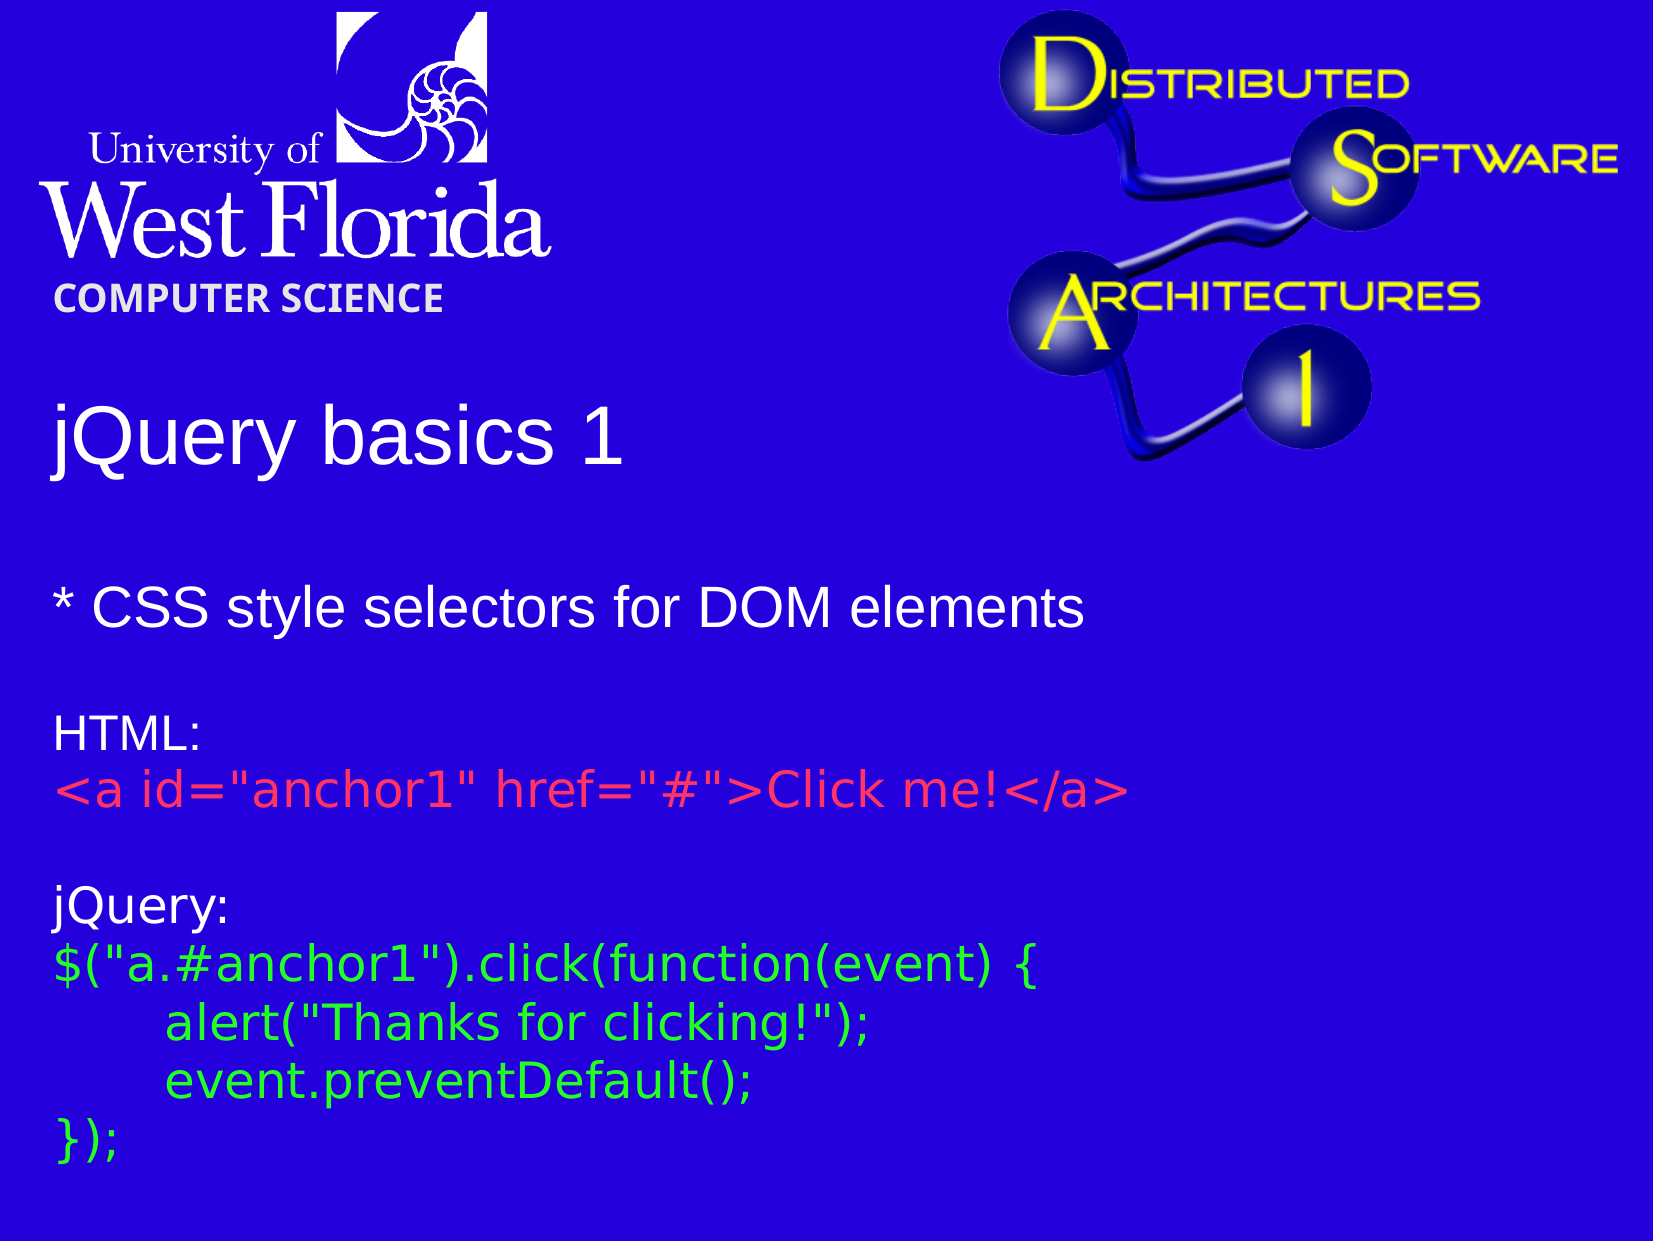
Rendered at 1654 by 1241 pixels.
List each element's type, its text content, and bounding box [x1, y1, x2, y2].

picture [37, 0, 559, 262]
text_box jQuery basics 1 * CSS style selectors for DOM elements HTML: <a id="anchor1" href="#">Click me!</a> jQuery: $("a.#anchor1").click(function(event) { alert("Thanks for clicking!"); event.preventDefault(); }); [37, 381, 1576, 1176]
picture [910, 0, 1653, 506]
text_box COMPUTER SCIENCE [37, 262, 563, 325]
